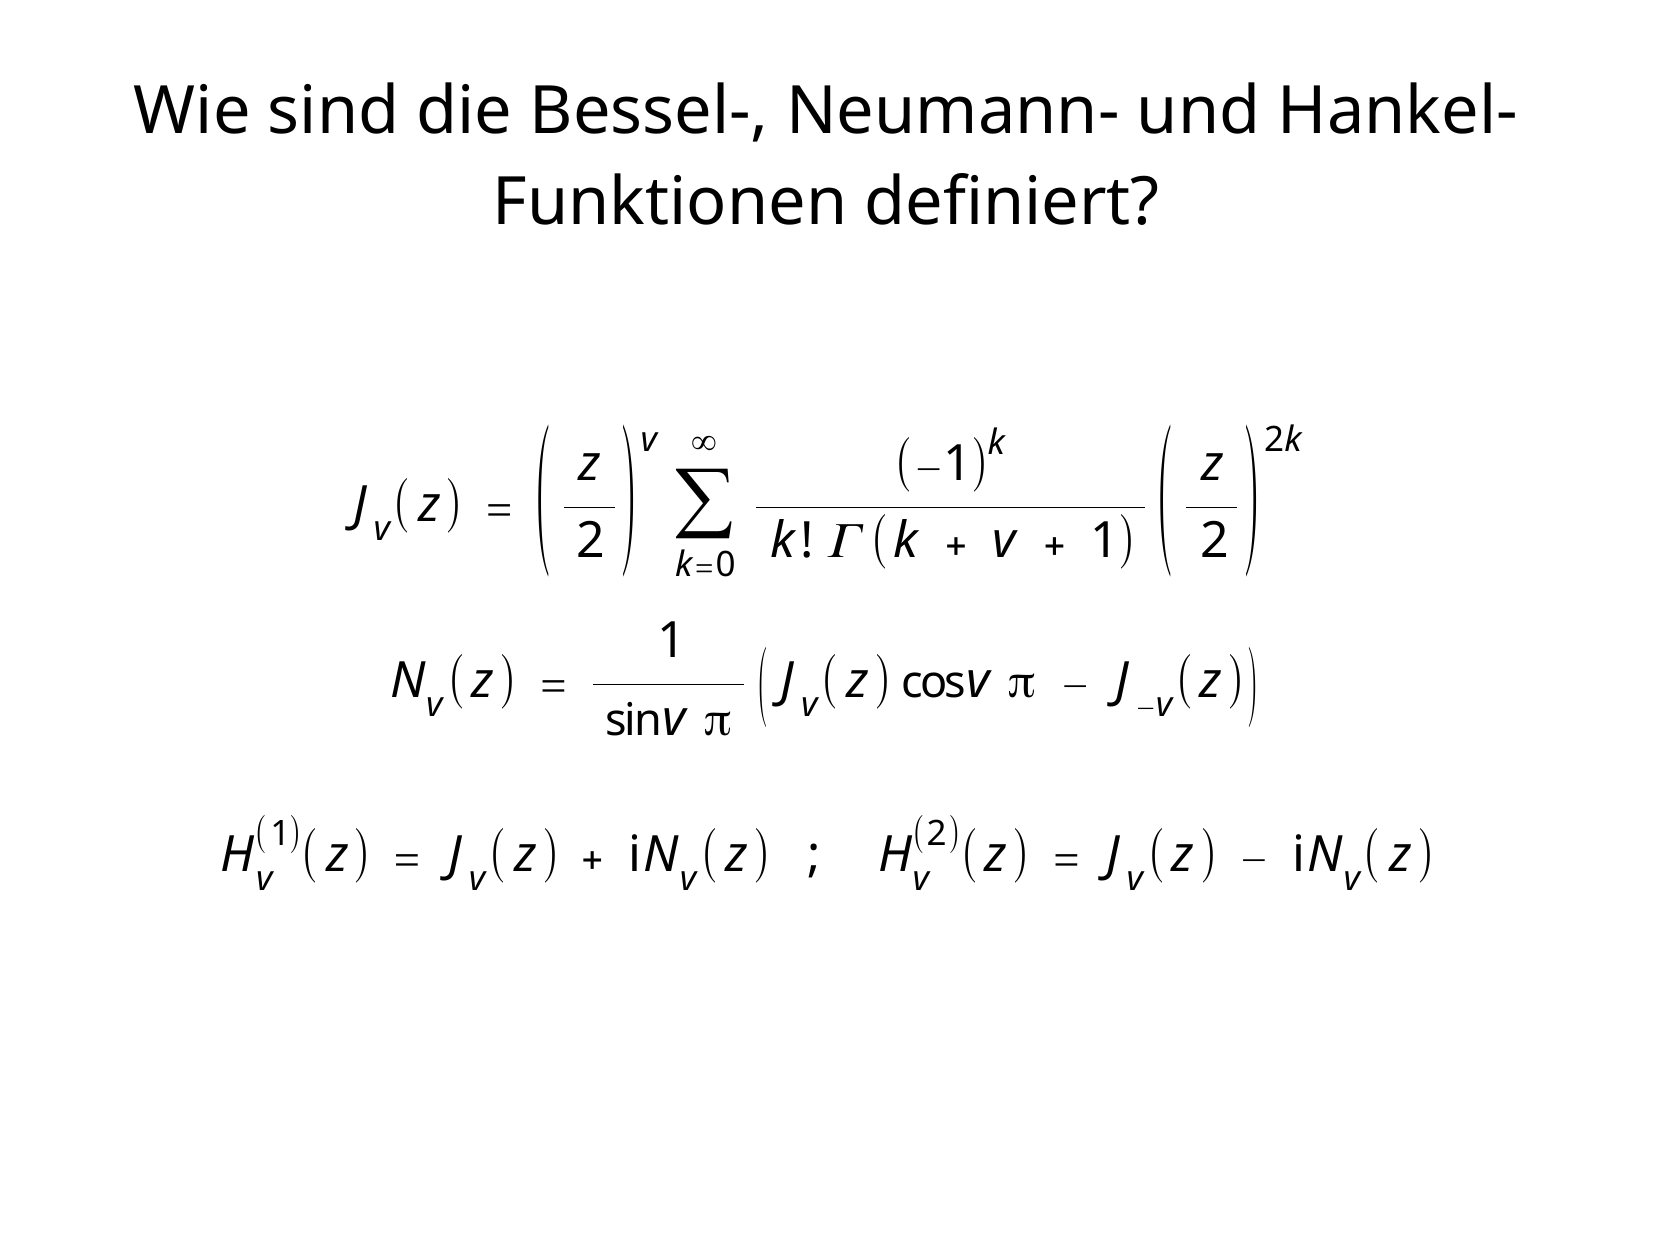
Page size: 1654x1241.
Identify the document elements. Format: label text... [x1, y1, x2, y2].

chart [343, 418, 1310, 586]
chart [214, 812, 1440, 900]
title Wie sind die Bessel-, Neumann- und Hankel-Funktionen definiert? [82, 49, 1571, 257]
chart [383, 610, 1270, 749]
